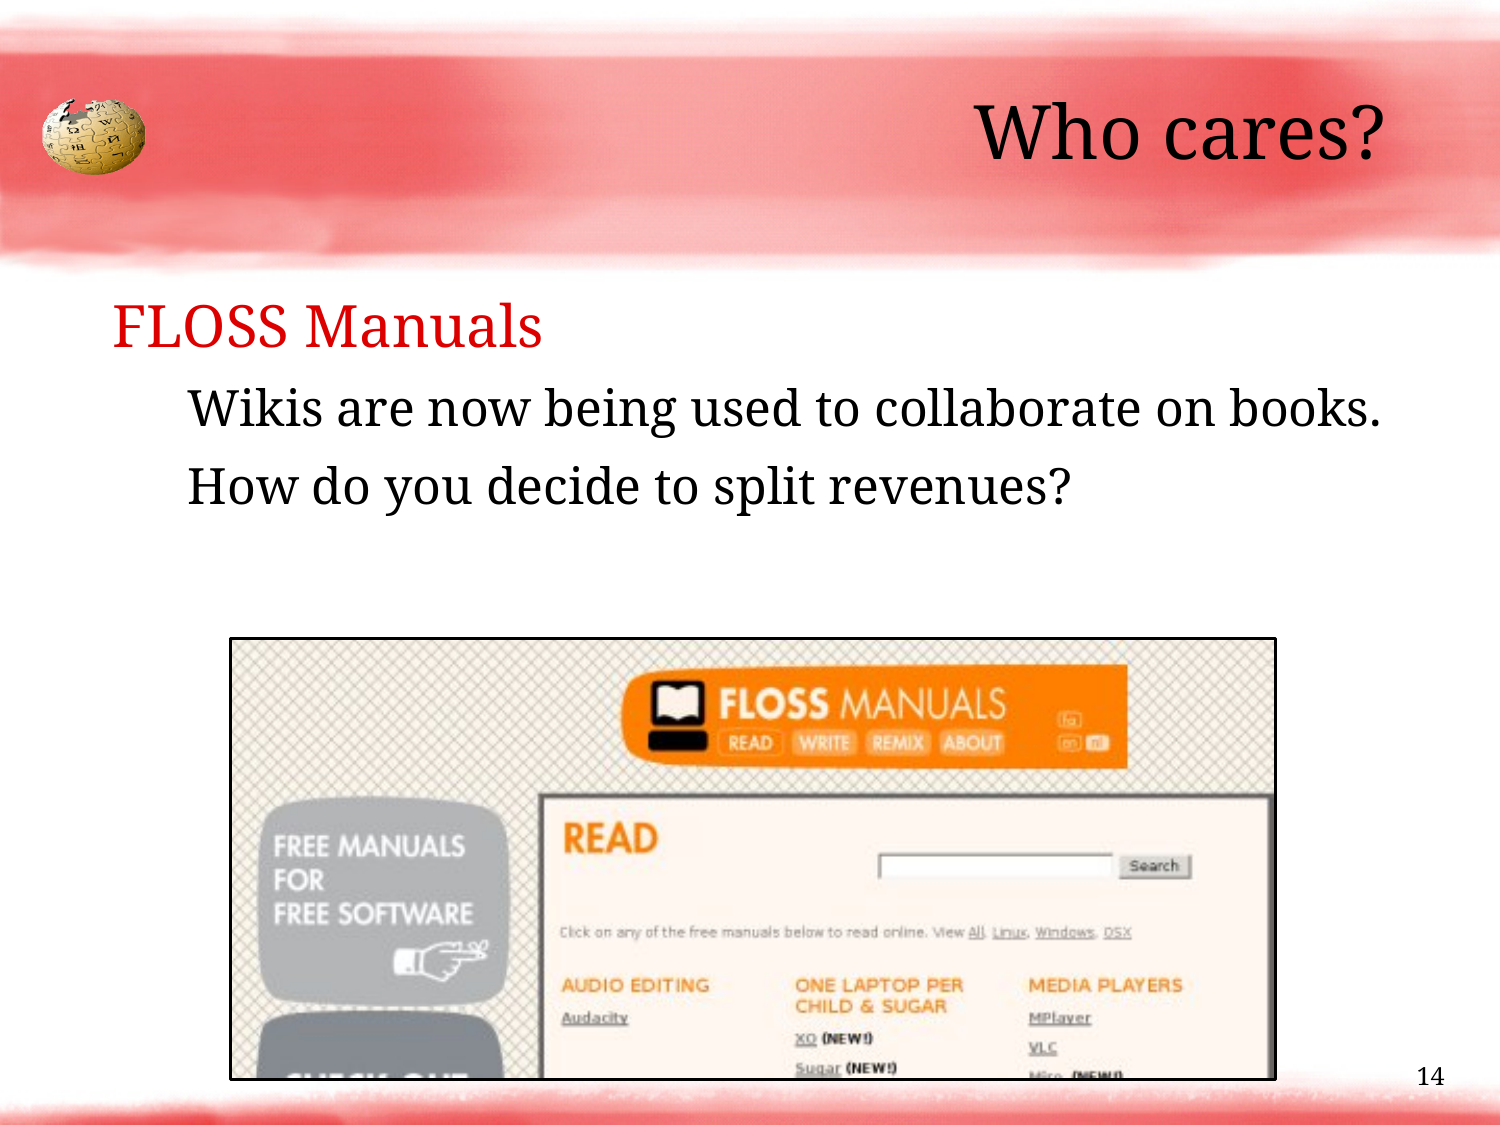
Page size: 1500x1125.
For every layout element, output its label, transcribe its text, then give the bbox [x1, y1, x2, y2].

title Who cares? [112, 44, 1387, 217]
list FLOSS Manuals Wikis are now being used to collaborate on books. How do you decide to split revenues? [112, 287, 1387, 1035]
picture [0, 0, 1500, 1125]
